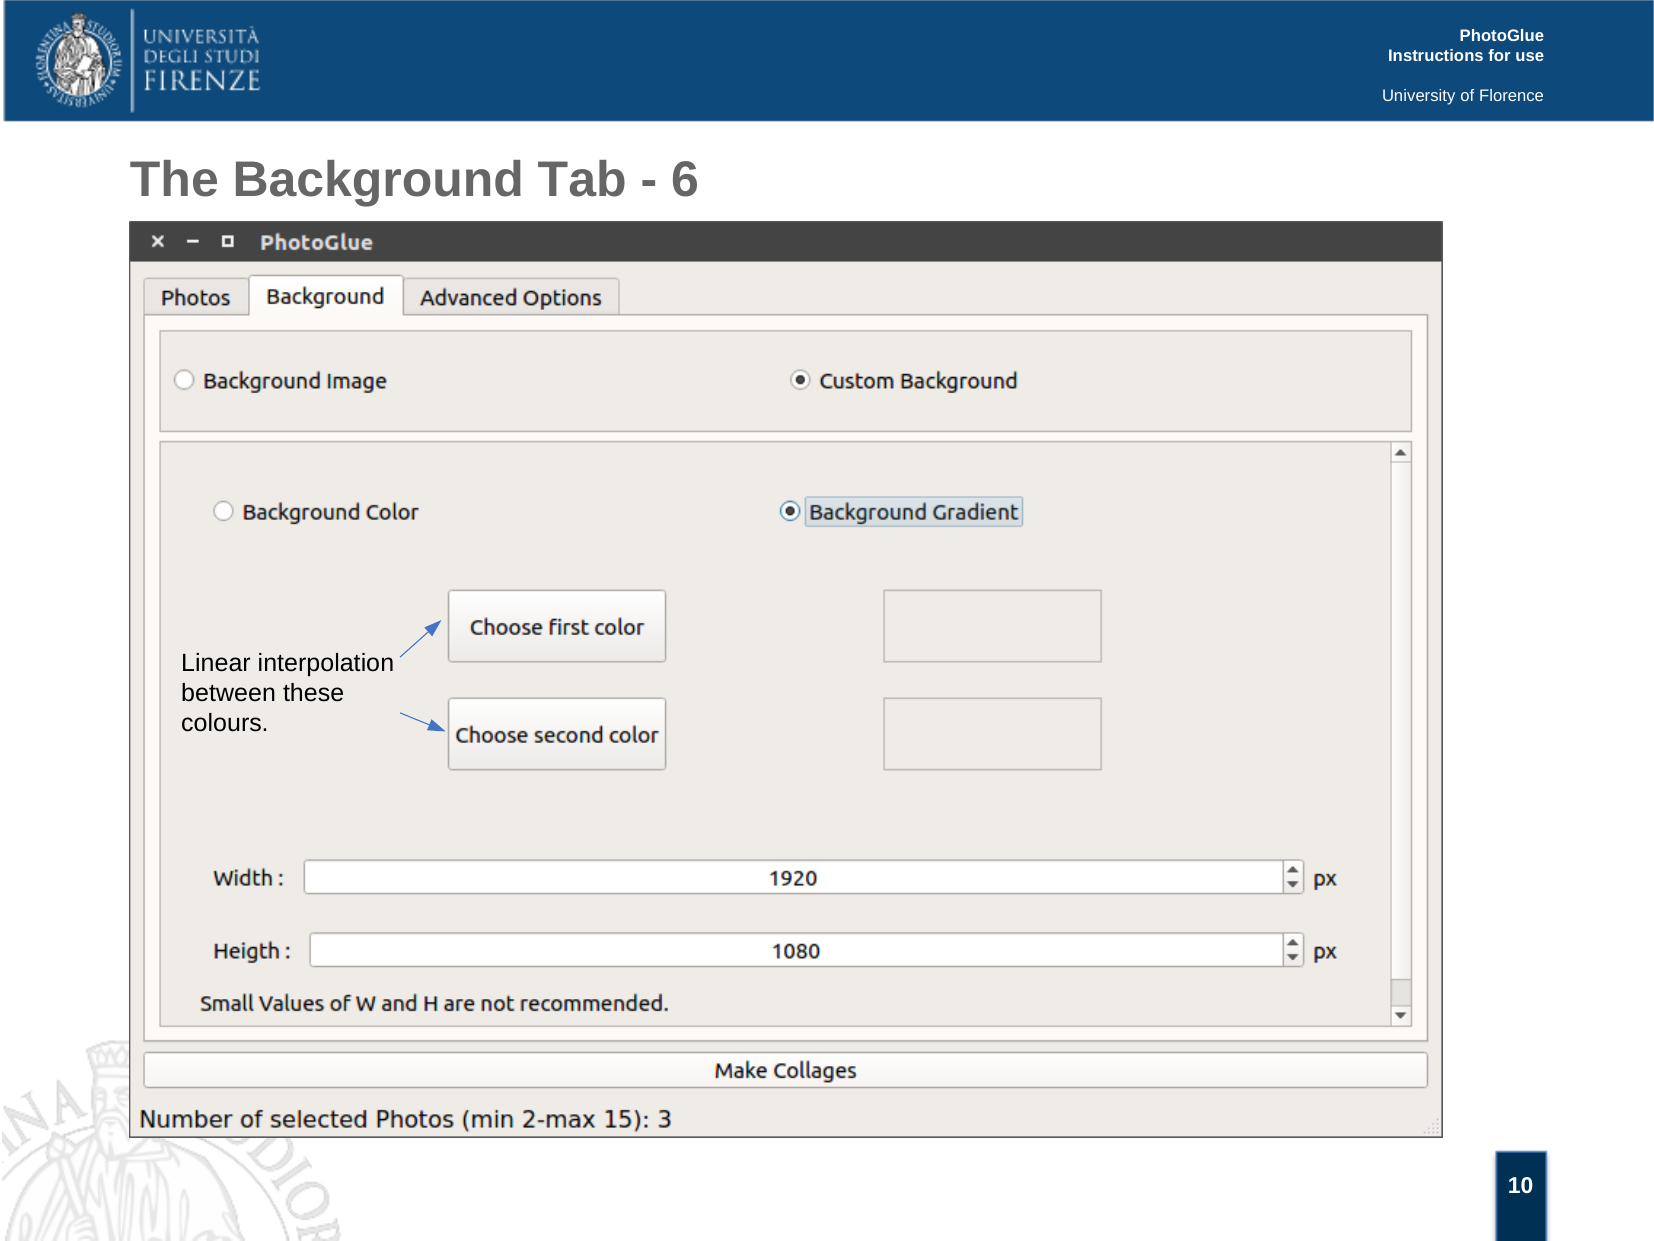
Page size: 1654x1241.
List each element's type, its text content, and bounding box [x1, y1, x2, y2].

text_box 10 [1505, 1160, 1536, 1208]
text_box The Background Tab - 6 [129, 101, 993, 221]
picture [2, 0, 1654, 1241]
text_box PhotoGlue Instructions for use University of Florence [685, 24, 1548, 102]
text_box Linear interpolation between these colours. [166, 638, 421, 745]
